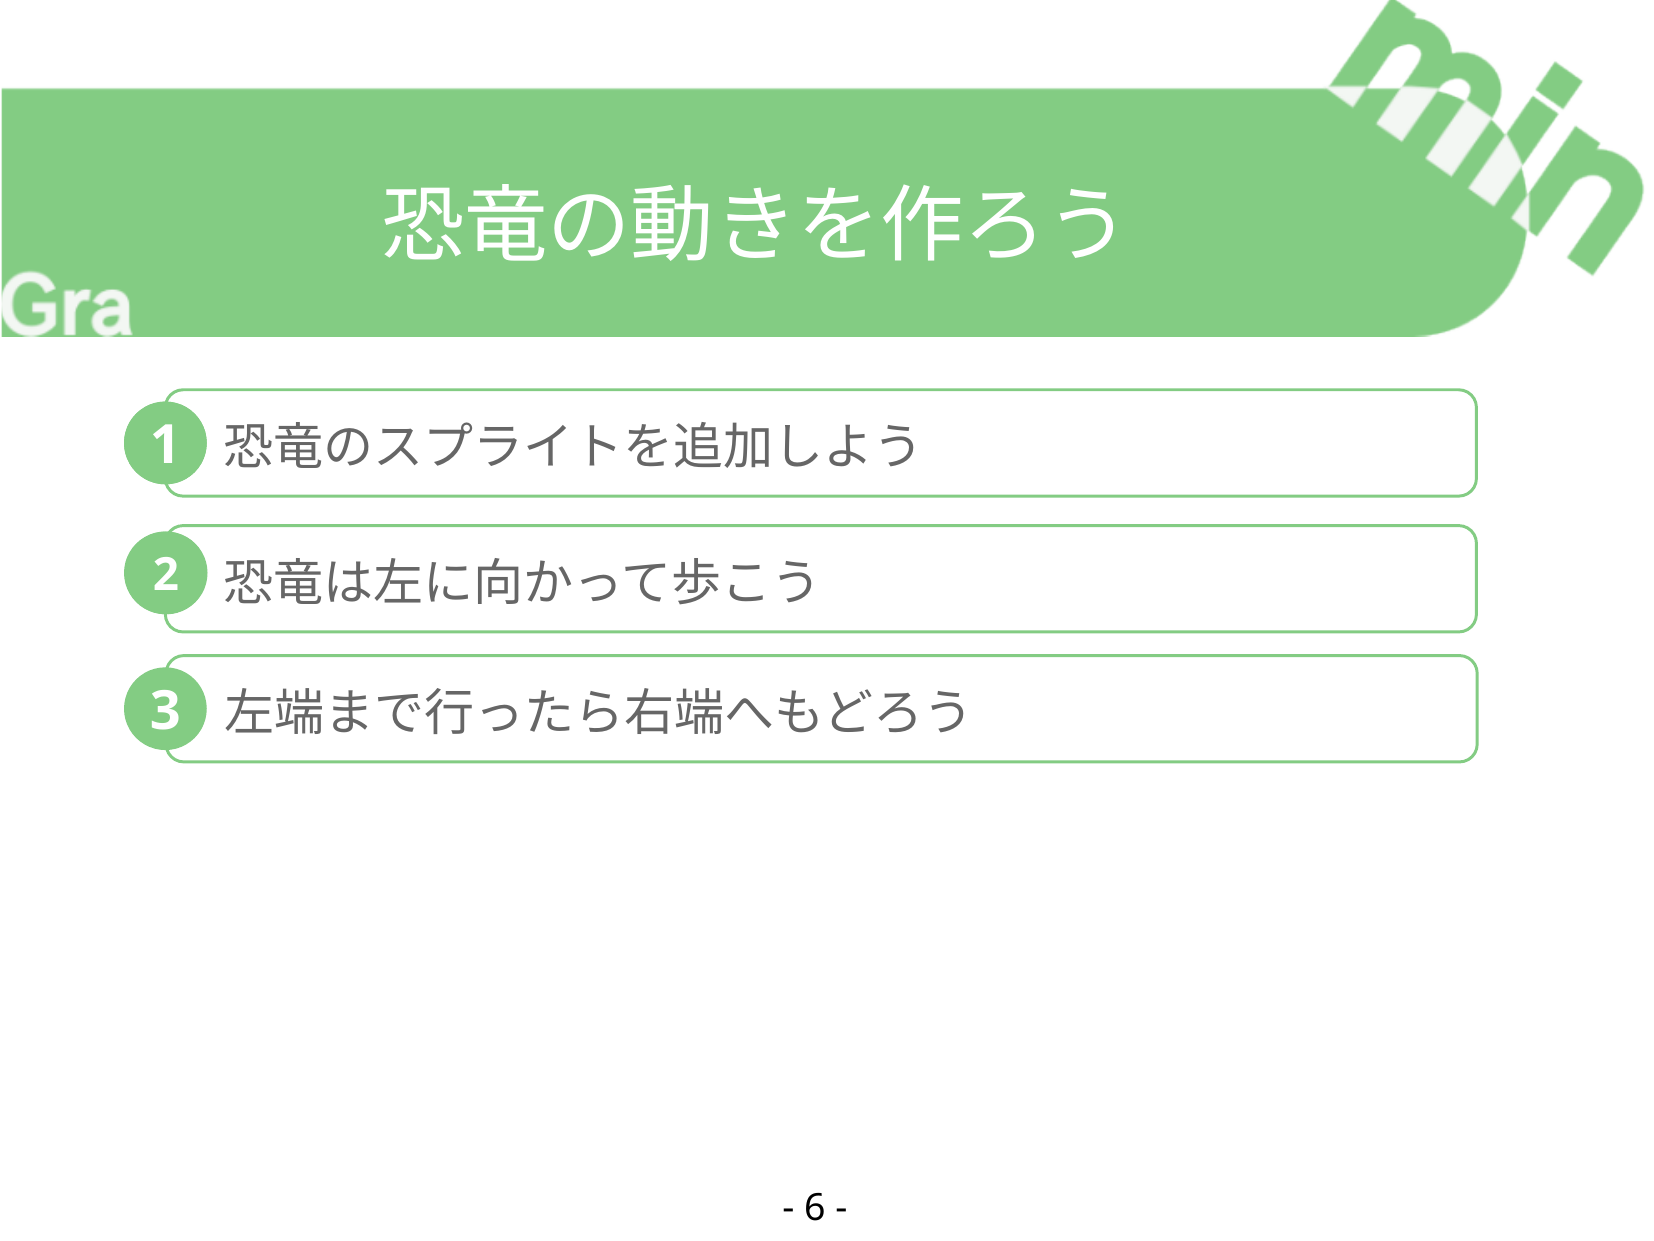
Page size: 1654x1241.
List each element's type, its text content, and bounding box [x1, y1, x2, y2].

text_box 左端まで行ったら右端へもどろう [167, 655, 1478, 762]
picture [1, 0, 1654, 337]
text_box 恐竜は左に向かって歩こう [165, 525, 1477, 632]
text_box 3 [124, 667, 207, 751]
text_box - 6 - [767, 1173, 886, 1241]
title 恐竜の動きを作ろう [11, 113, 1501, 324]
text_box 2 [124, 531, 208, 615]
text_box 恐竜のスプライトを追加しよう [166, 389, 1477, 497]
text_box 1 [124, 401, 207, 485]
